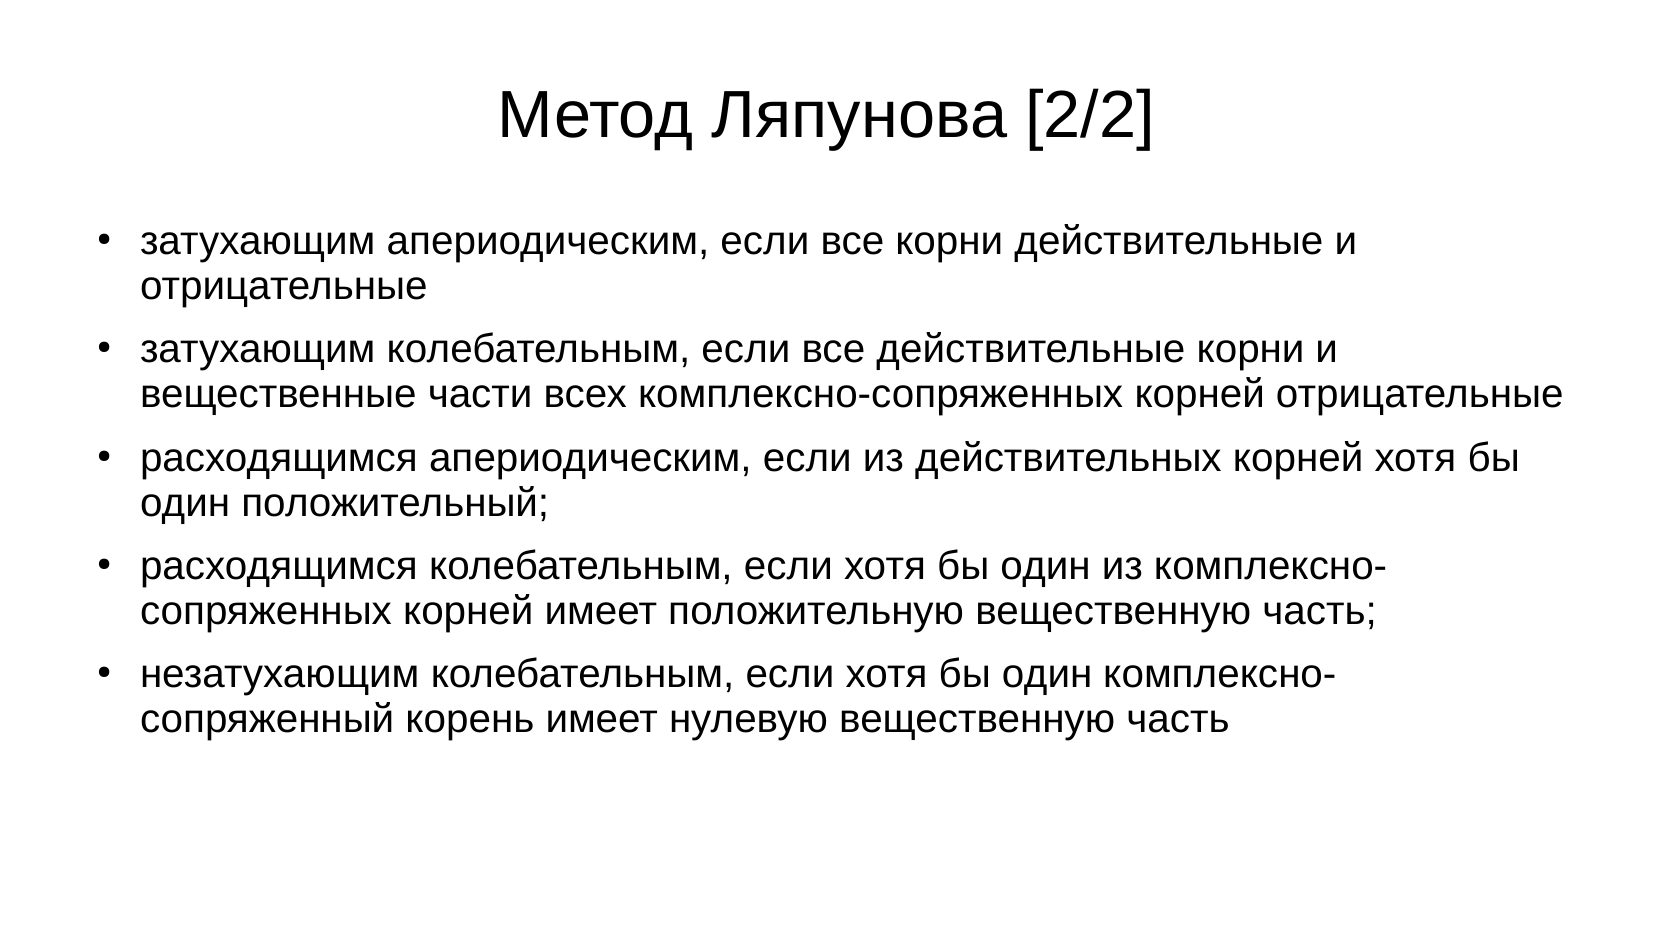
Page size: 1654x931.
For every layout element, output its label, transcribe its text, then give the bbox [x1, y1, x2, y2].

list затухающим апериодическим, если все корни действительные и отрицательные затухающим колебательным, если все действительные корни и вещественные части всех комплексно-сопряженных корней отрицательные расходящимся апериодическим, если из действительных корней хотя бы один положительный; расходящимся колебательным, если хотя бы один из комплексно-сопряженных корней имеет положительную вещественную часть; незатухающим колебательным, если хотя бы один комплексно-сопряженный корень имеет нулевую вещественную часть [82, 217, 1571, 758]
title Метод Ляпунова [2/2] [82, 37, 1571, 193]
